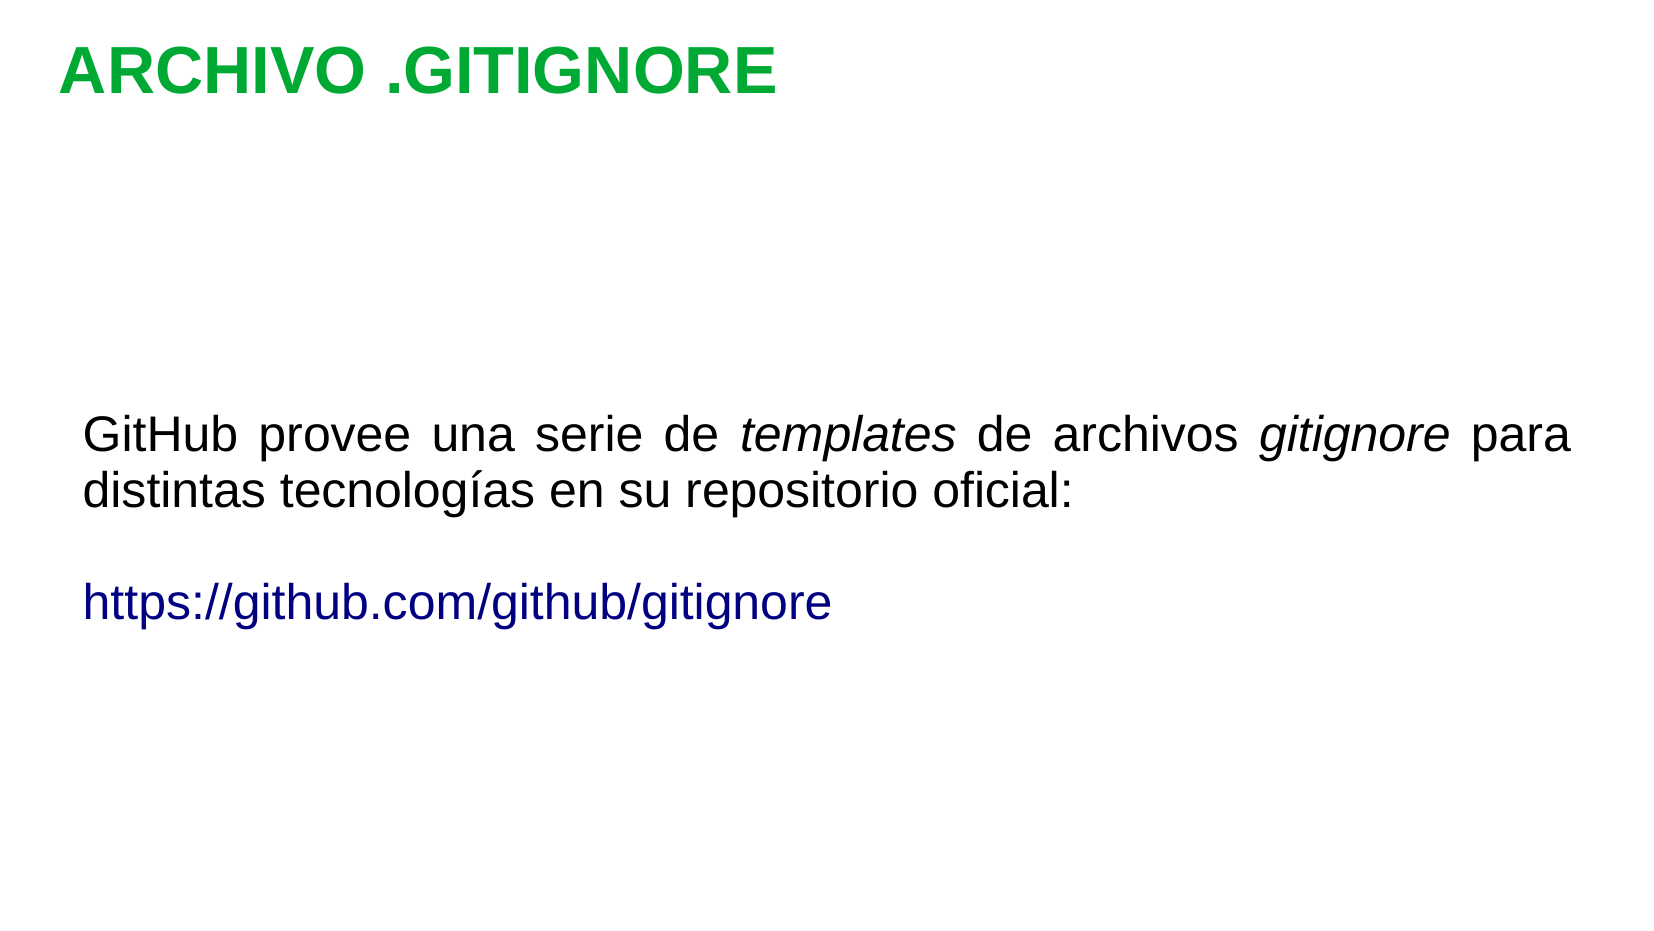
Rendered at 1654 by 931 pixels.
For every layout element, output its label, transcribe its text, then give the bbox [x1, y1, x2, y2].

title ARCHIVO .GITIGNORE [59, 24, 1548, 118]
subtitle GitHub provee una serie de templates de archivos gitignore para distintas tecnologías en su repositorio oficial: https://github.com/github/gitignore [82, 183, 1571, 853]
